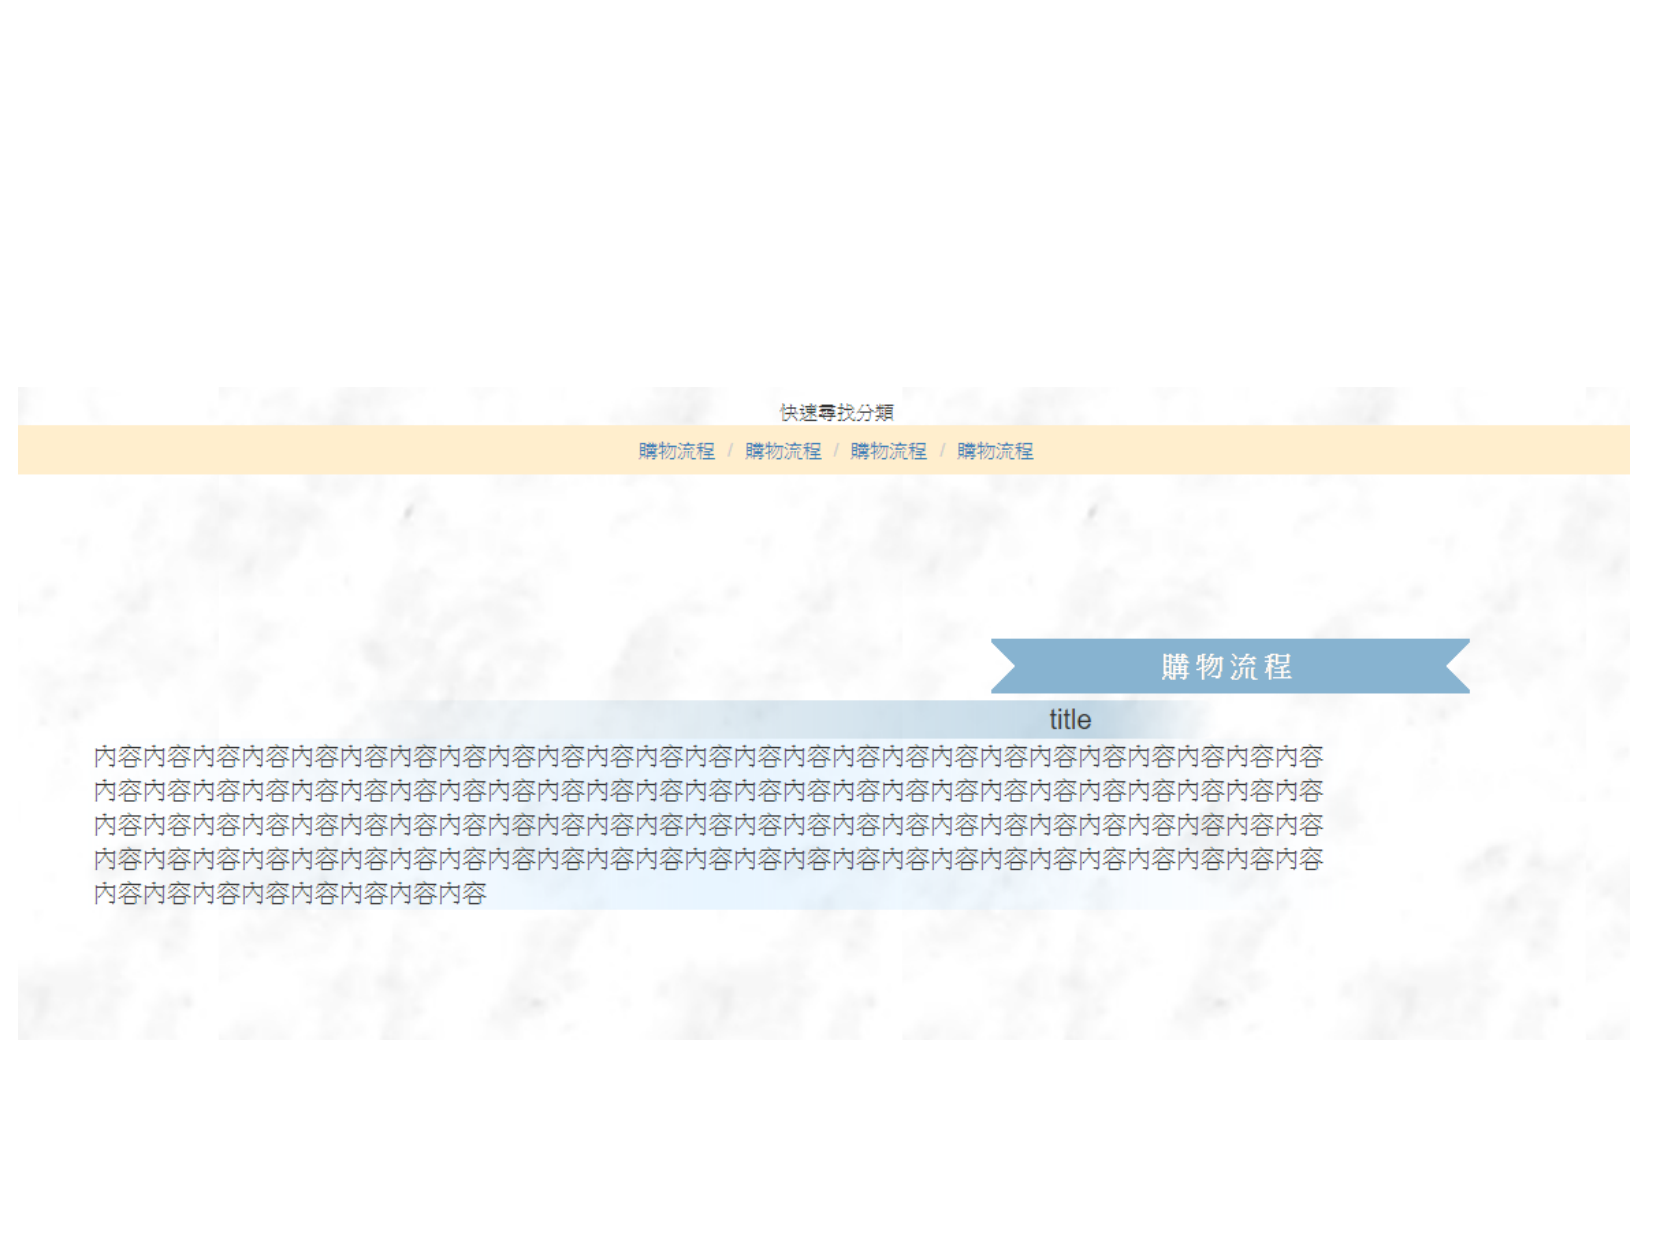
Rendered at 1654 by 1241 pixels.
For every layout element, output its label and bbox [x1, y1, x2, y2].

picture [18, 387, 1630, 1040]
